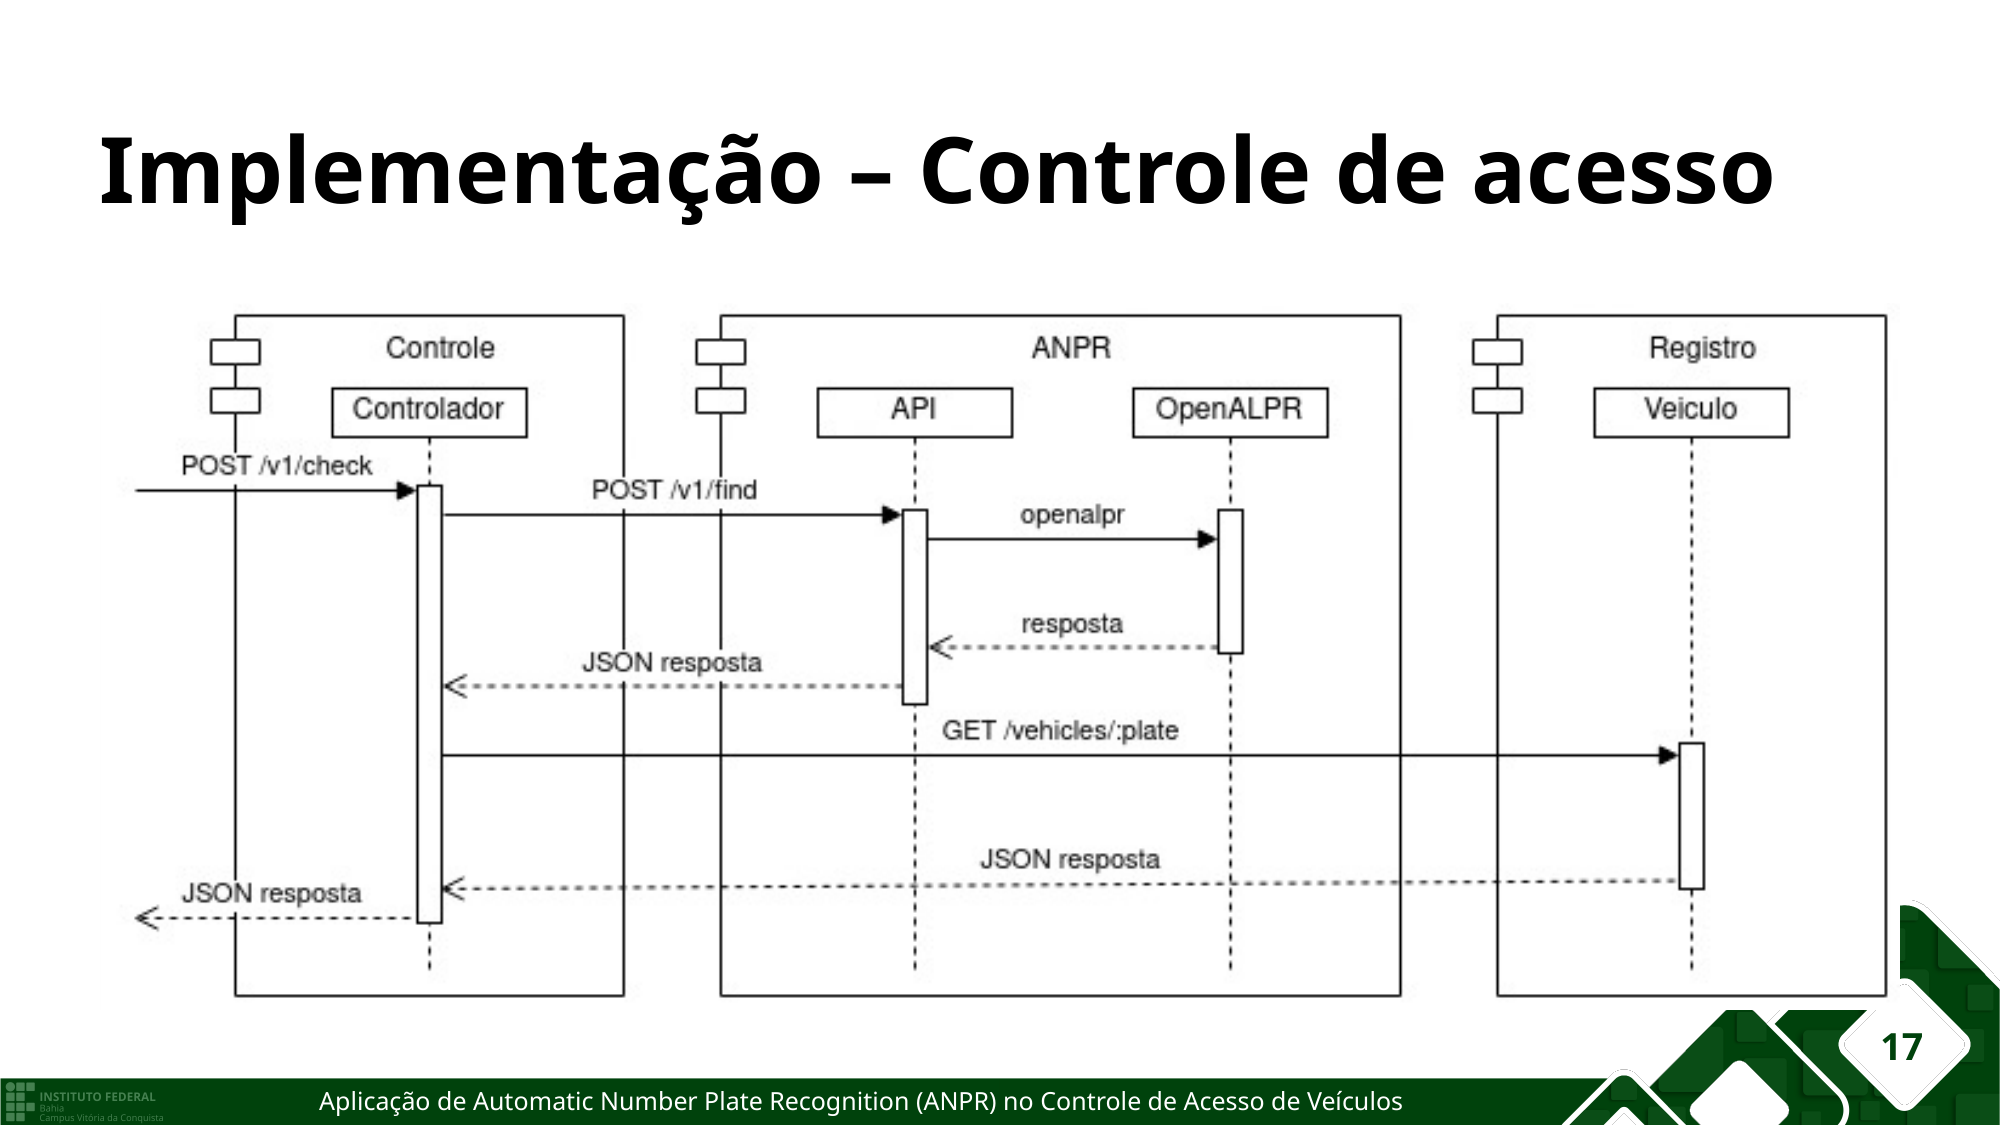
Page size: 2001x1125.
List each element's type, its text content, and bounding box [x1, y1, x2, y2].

title Implementação – Controle de acesso [99, 59, 1900, 277]
picture [0, 299, 2000, 1125]
